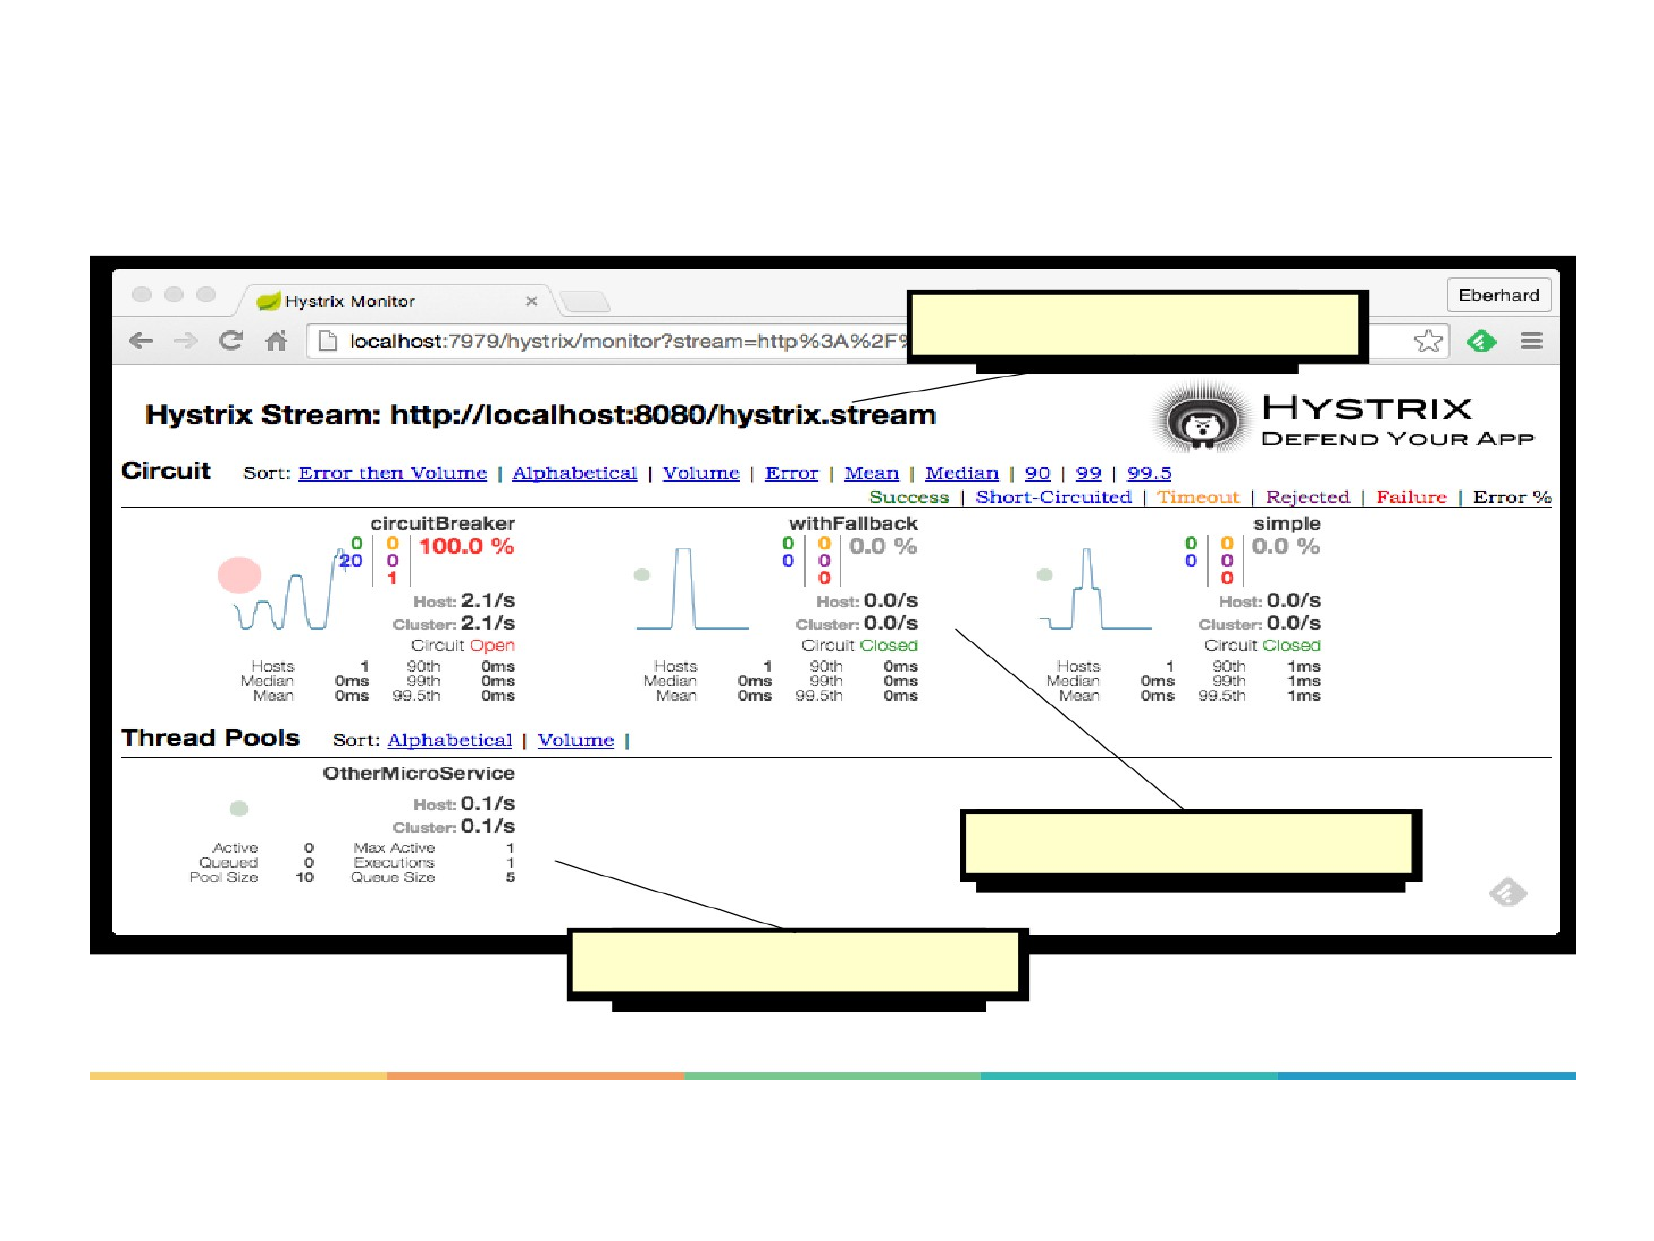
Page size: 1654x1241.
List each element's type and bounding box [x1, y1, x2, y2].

picture [90, 157, 1576, 1081]
